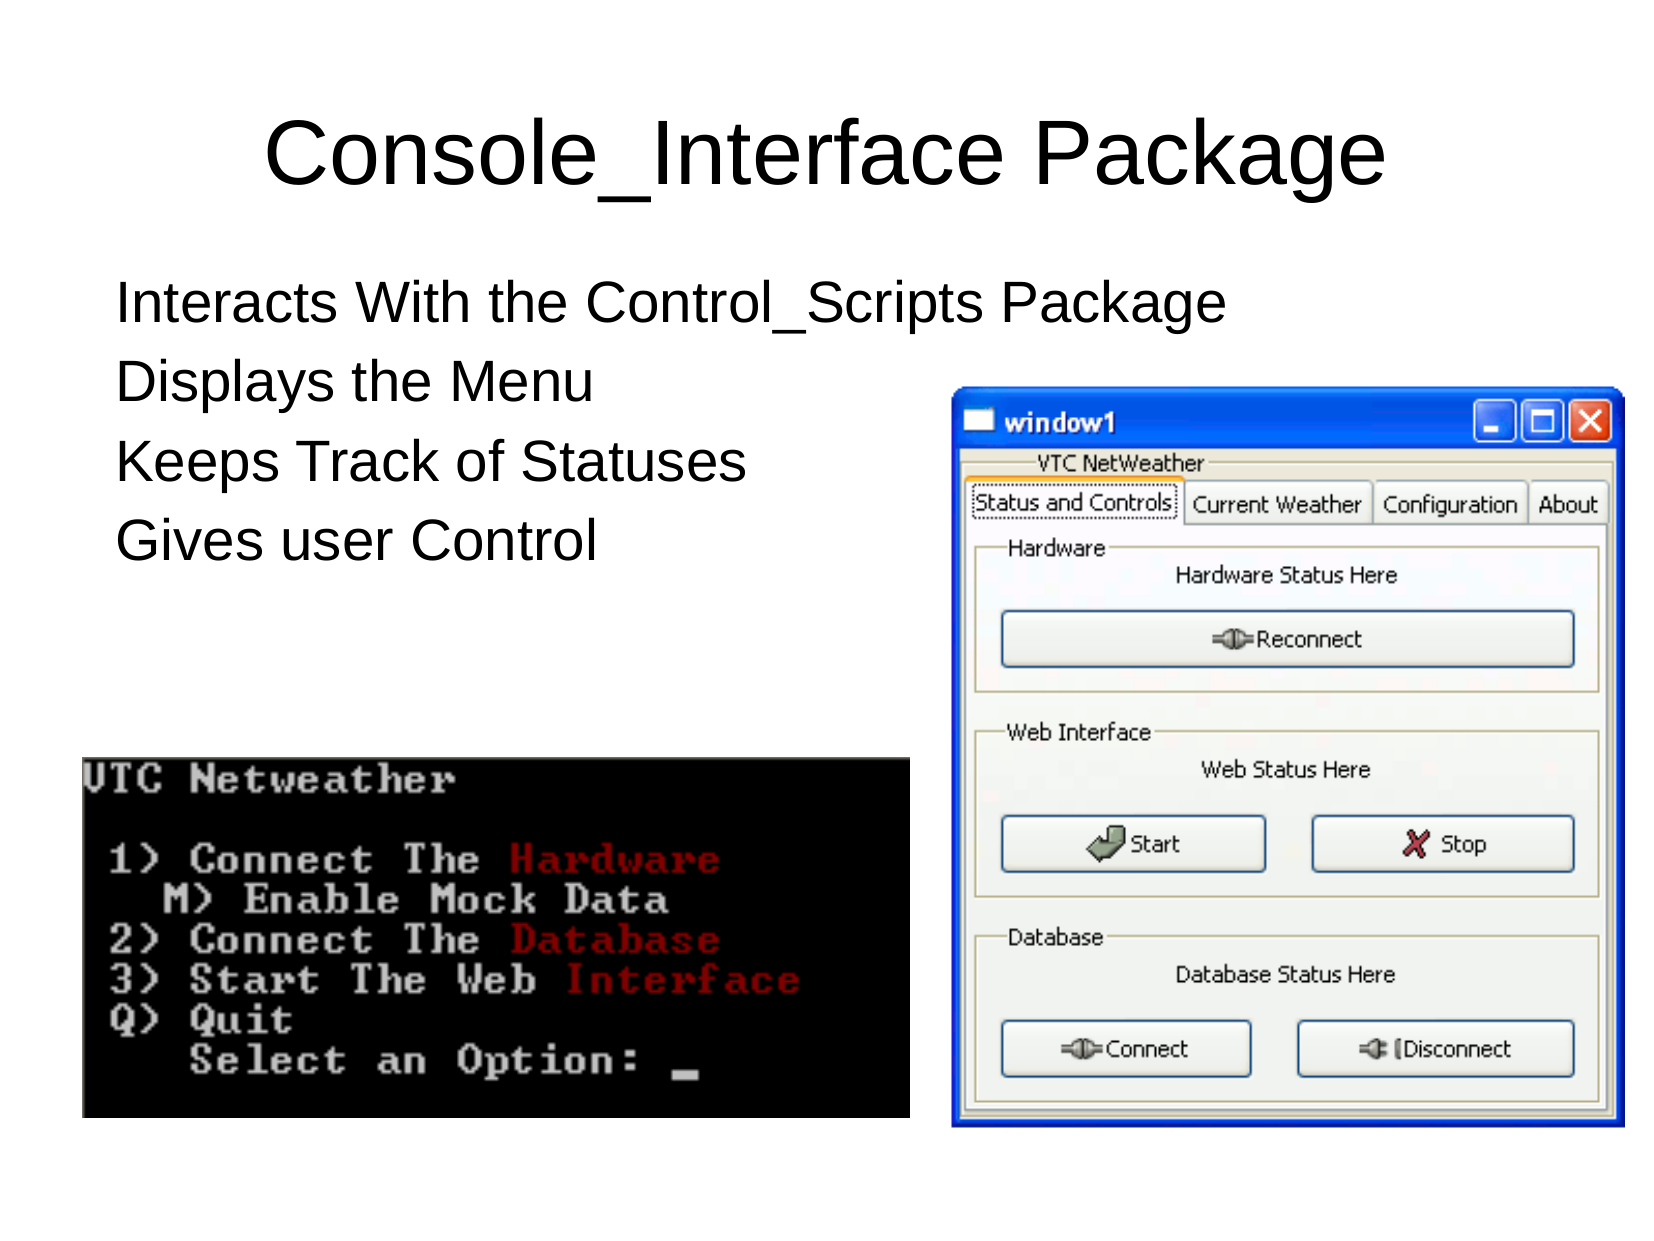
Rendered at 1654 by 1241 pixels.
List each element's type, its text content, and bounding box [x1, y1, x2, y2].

title Console_Interface Package [82, 49, 1571, 257]
list Interacts With the Control_Scripts Package Displays the Menu Keeps Track of Statuses Gives user Control [82, 261, 1558, 1081]
picture [82, 757, 910, 1118]
picture [950, 385, 1625, 1130]
